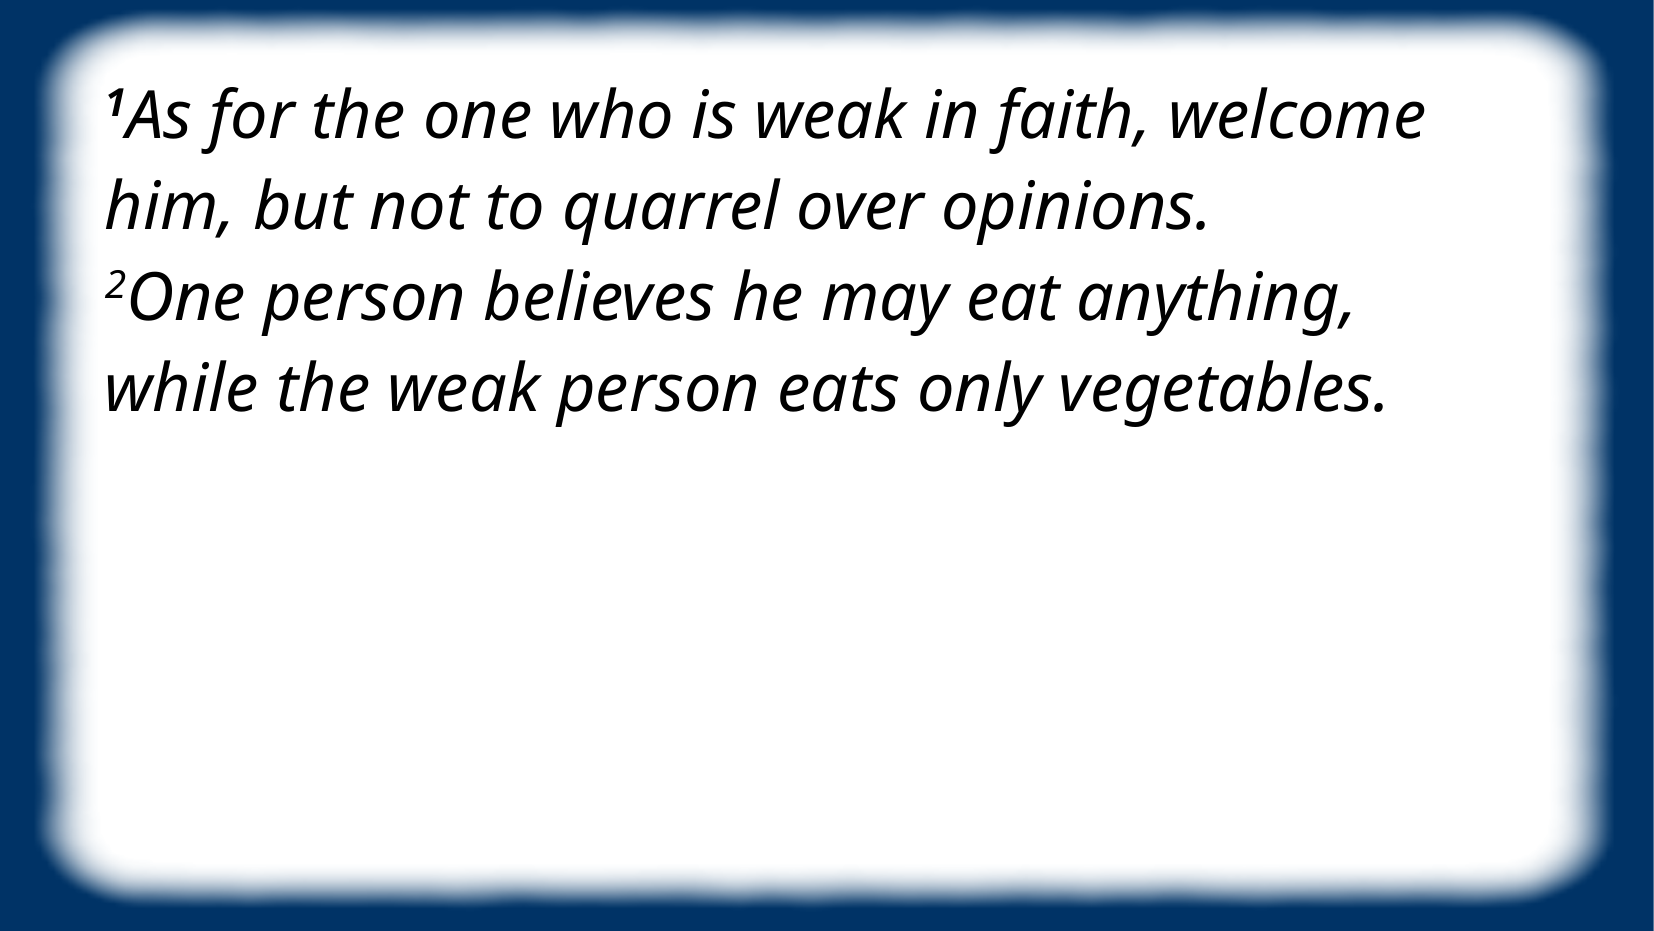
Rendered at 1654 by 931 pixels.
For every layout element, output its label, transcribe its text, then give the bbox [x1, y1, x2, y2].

text_box 1As for the one who is weak in faith, welcome him, but not to quarrel over opinions. 2One person believes he may eat anything, while the weak person eats only vegetables. [90, 60, 1546, 430]
picture [0, 0, 1654, 931]
